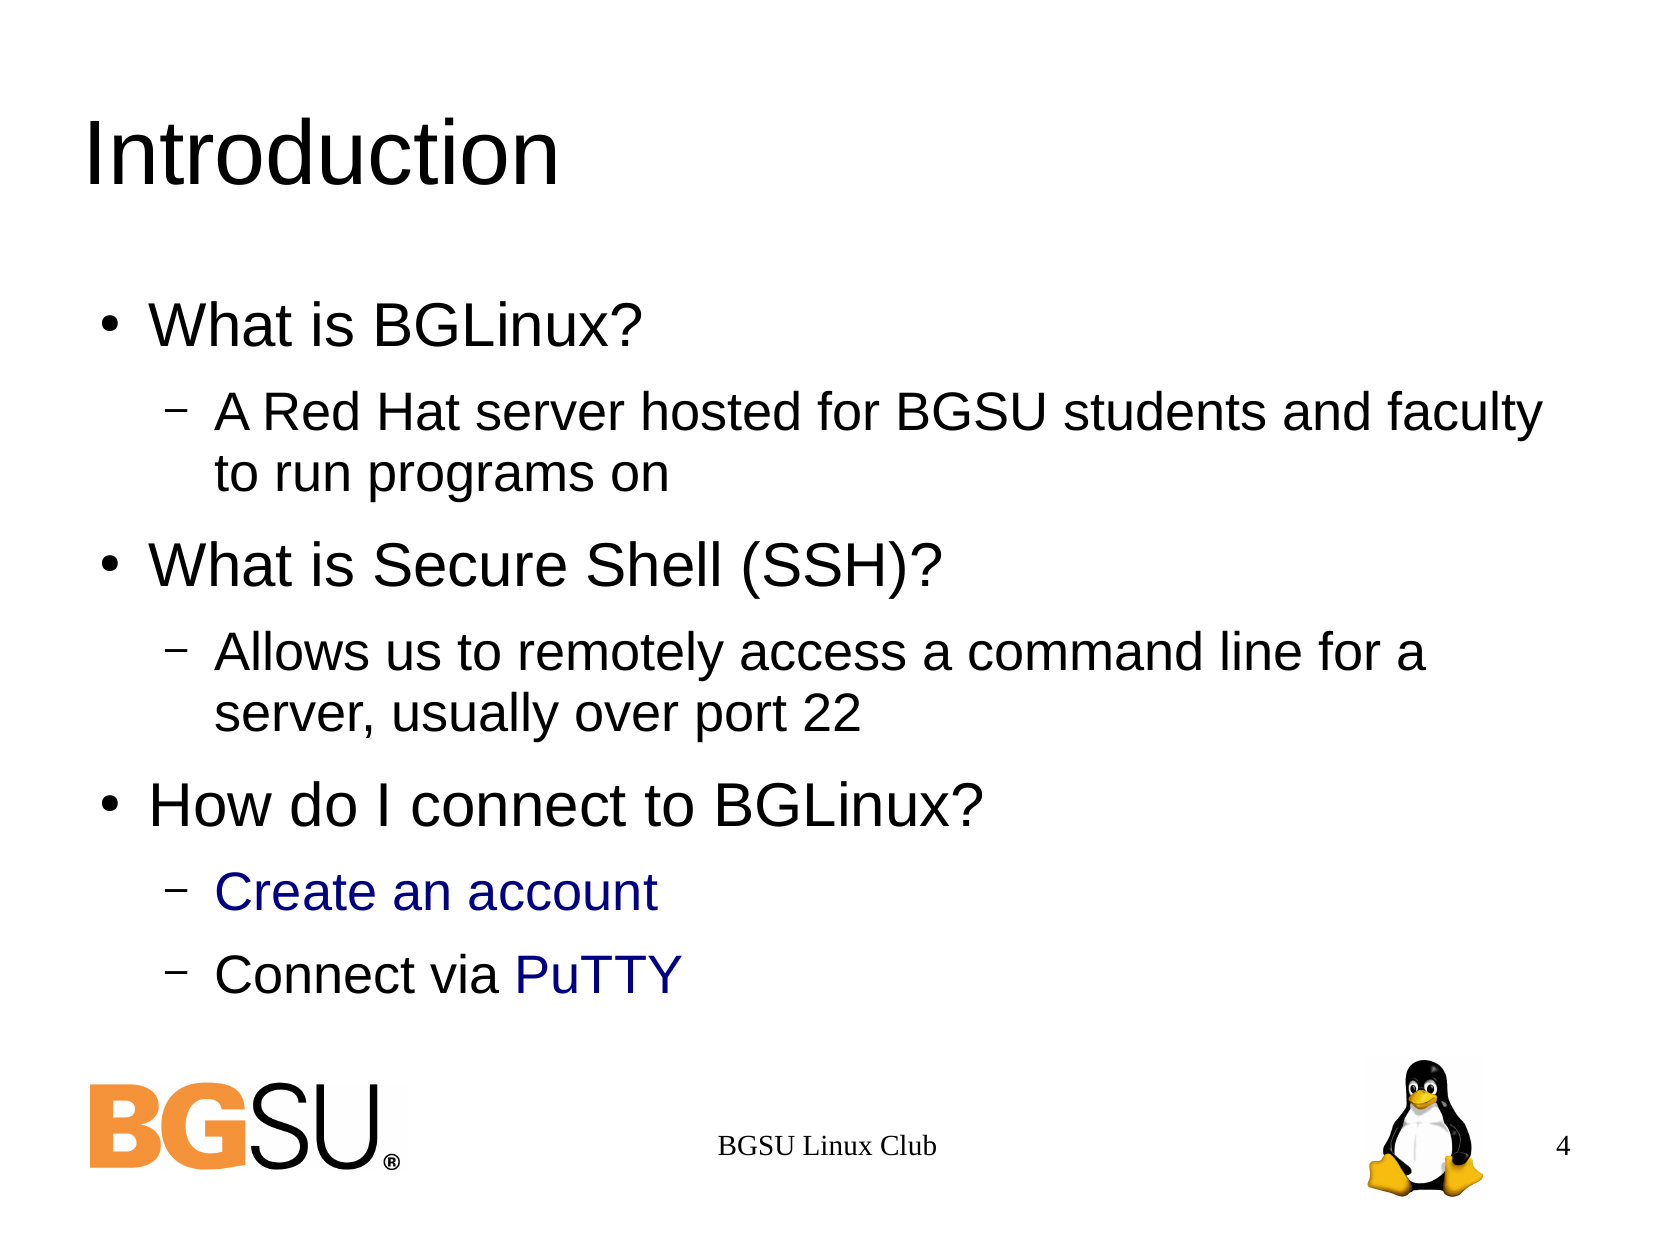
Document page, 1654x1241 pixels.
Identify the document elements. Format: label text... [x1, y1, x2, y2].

title Introduction [82, 49, 1571, 257]
picture [1365, 1057, 1486, 1201]
picture [90, 1082, 409, 1171]
list What is BGLinux? A Red Hat server hosted for BGSU students and faculty to run programs on What is Secure Shell (SSH)? Allows us to remotely access a command line for a server, usually over port 22 How do I connect to BGLinux? Create an account Connect via PuTTY [82, 290, 1571, 1010]
